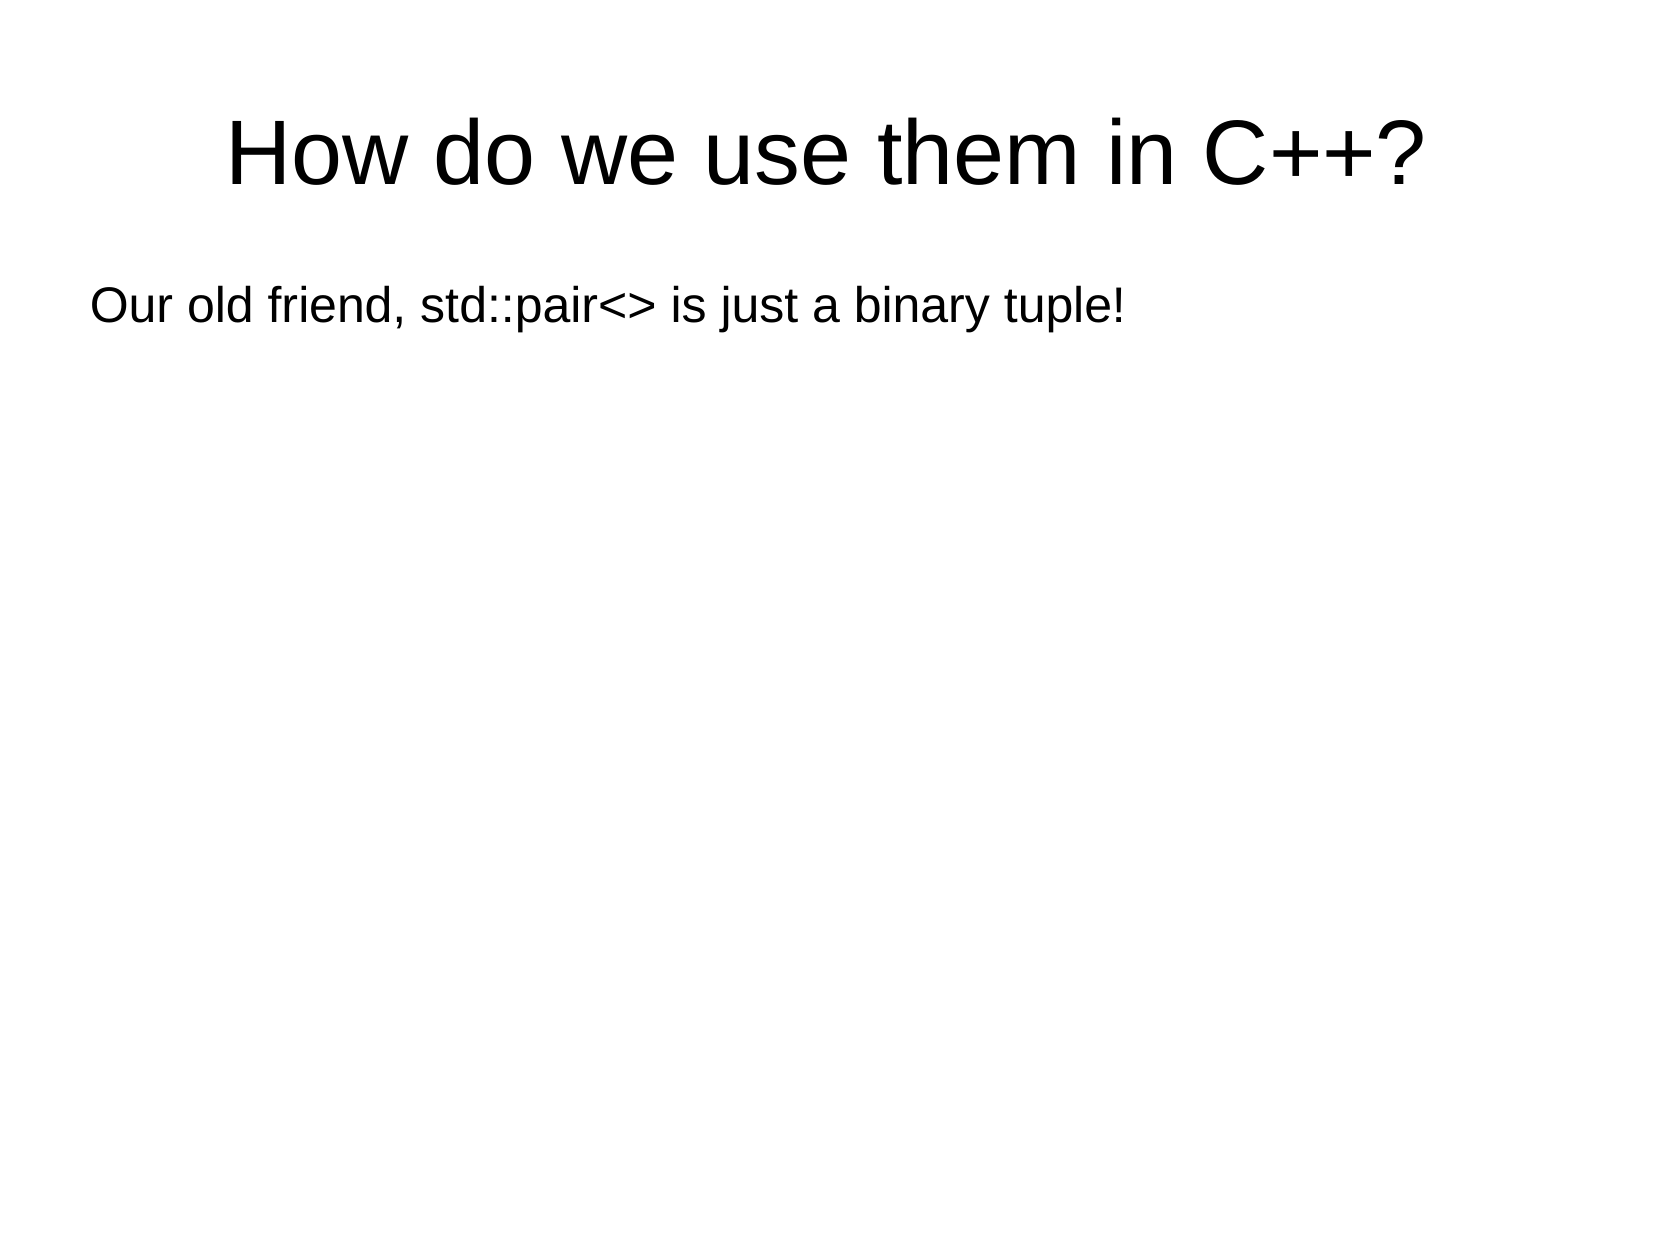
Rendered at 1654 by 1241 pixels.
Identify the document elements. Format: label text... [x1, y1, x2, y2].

title How do we use them in C++? [82, 49, 1571, 257]
text_box Our old friend, std::pair<> is just a binary tuple! [75, 270, 1142, 341]
